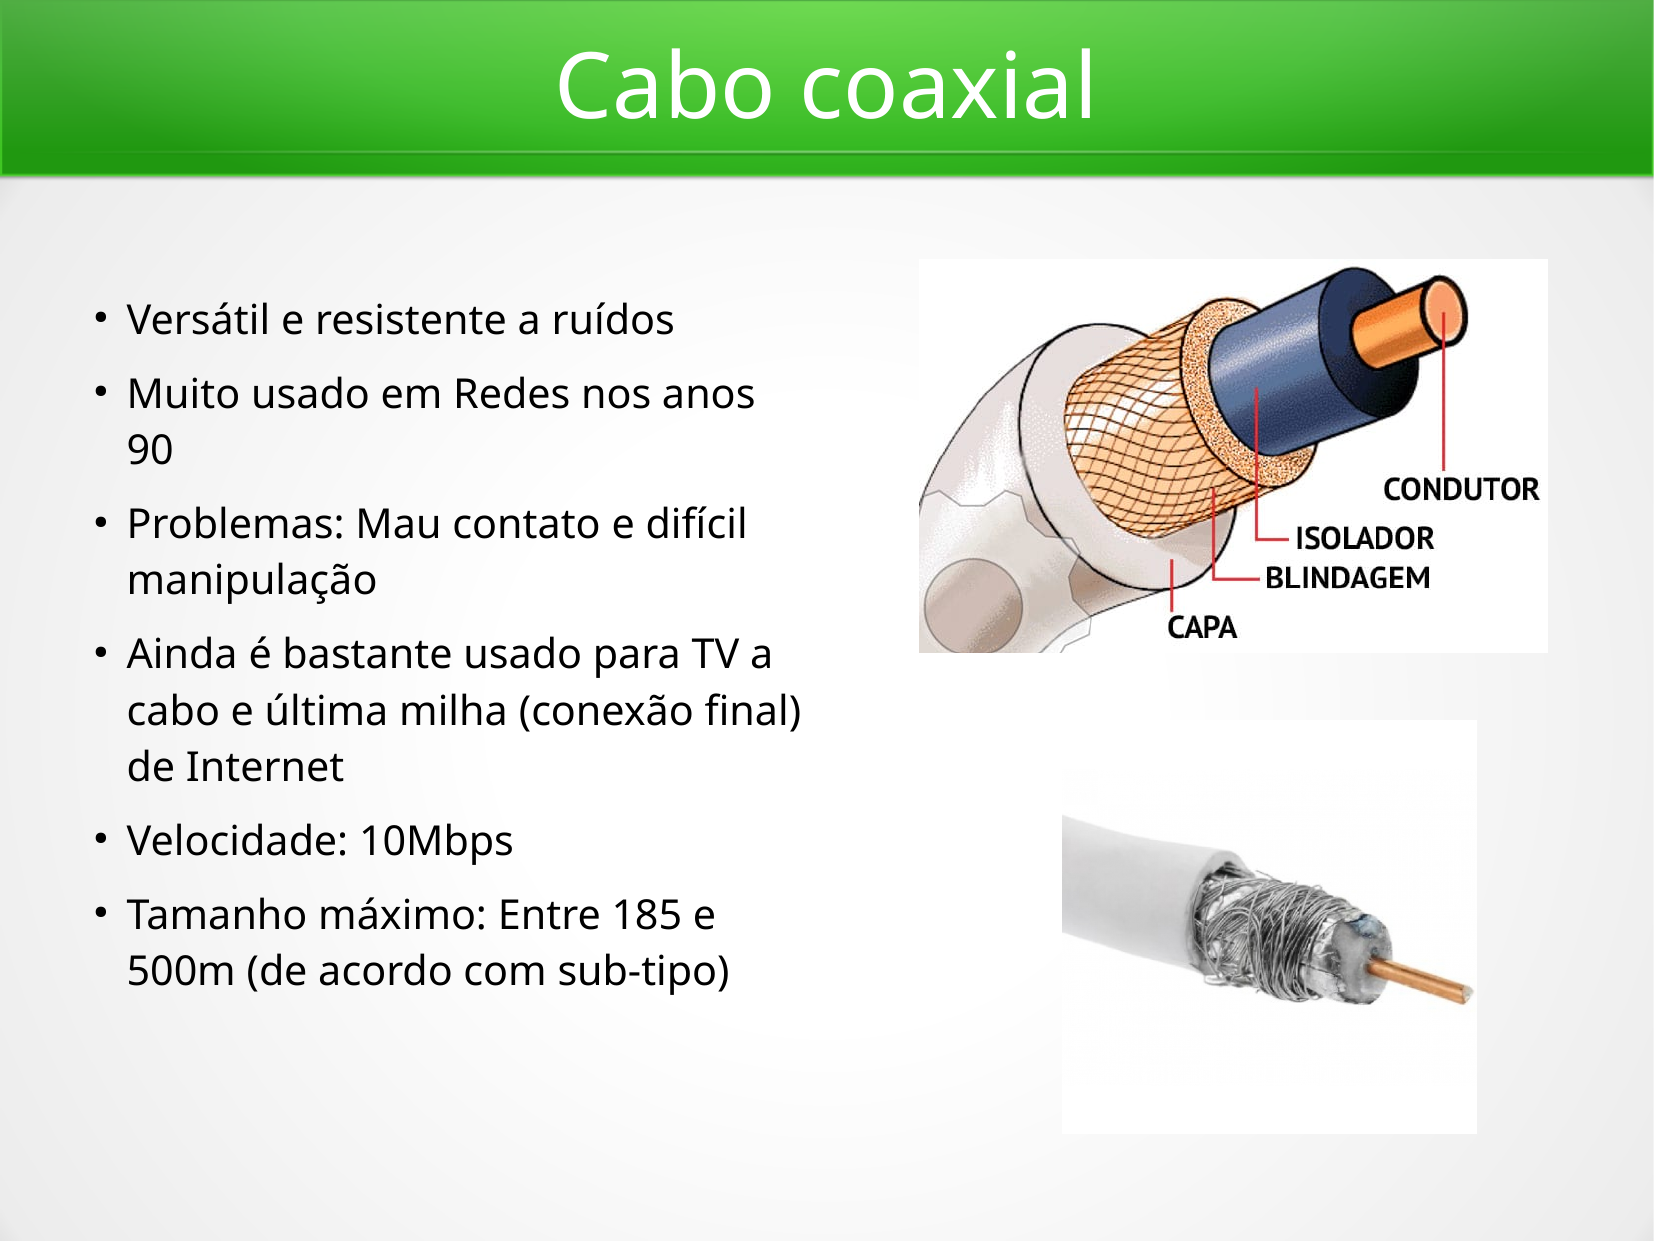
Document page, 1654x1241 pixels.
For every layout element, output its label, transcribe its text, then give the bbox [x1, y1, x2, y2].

list Versátil e resistente a ruídos Muito usado em Redes nos anos 90 Problemas: Mau contato e difícil manipulação Ainda é bastante usado para TV a cabo e última milha (conexão final) de Internet Velocidade: 10Mbps Tamanho máximo: Entre 185 e 500m (de acordo com sub-tipo) [82, 290, 809, 1010]
picture [0, 0, 1654, 1241]
title Cabo coaxial [82, 11, 1571, 154]
